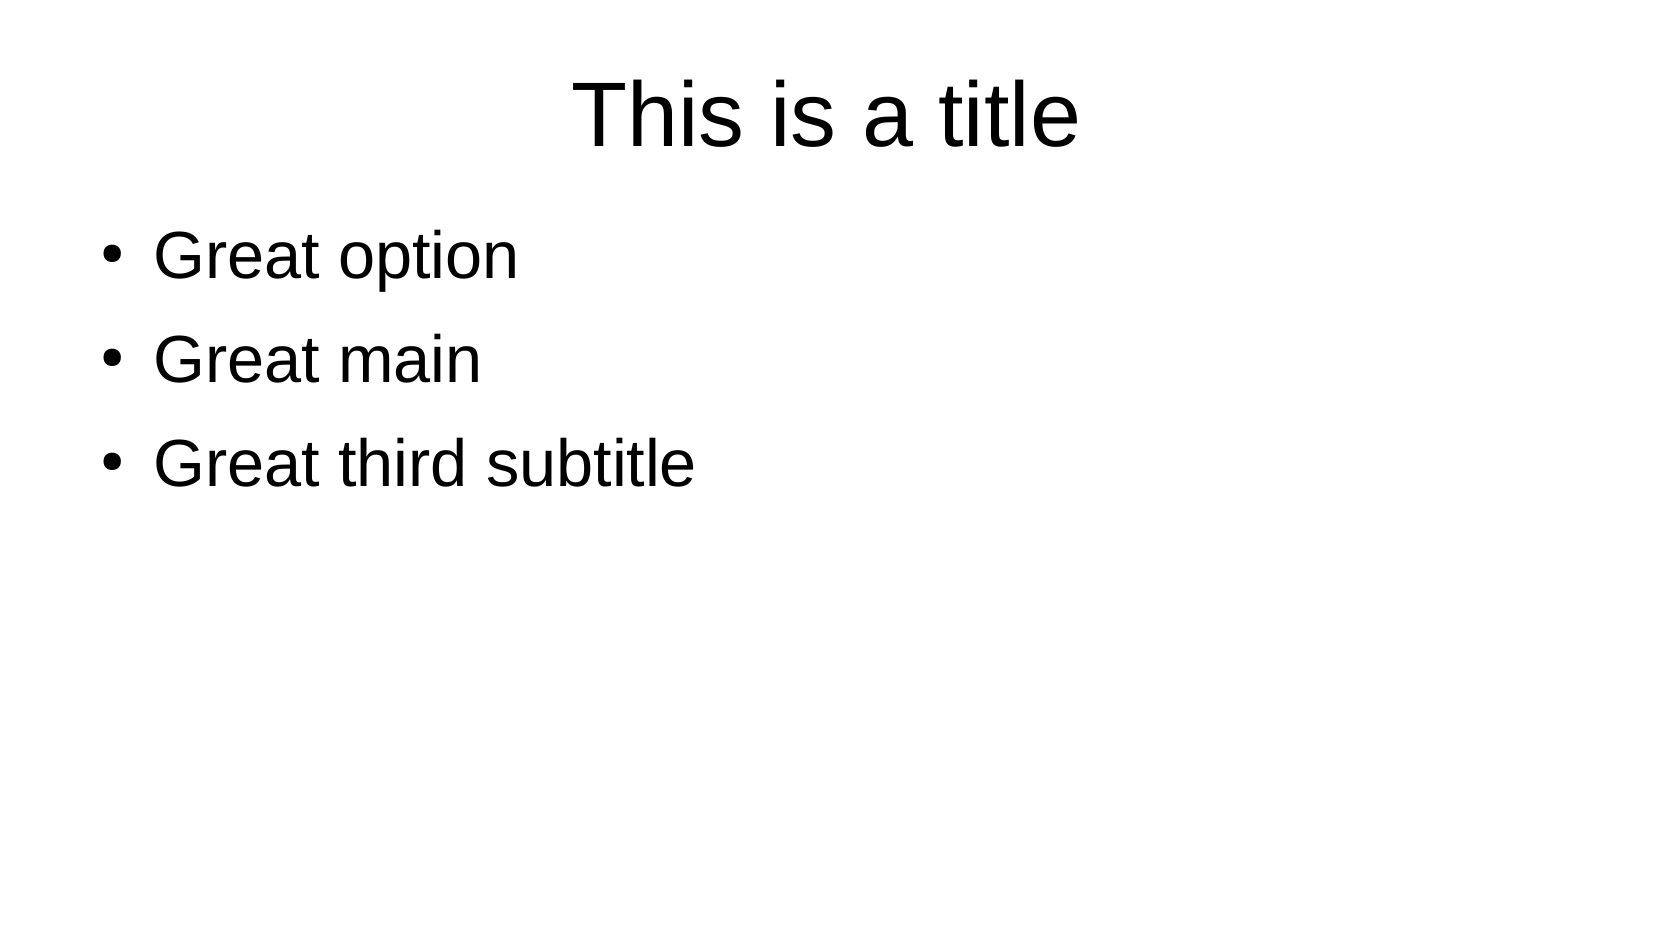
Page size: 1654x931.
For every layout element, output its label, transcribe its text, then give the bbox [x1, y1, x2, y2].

list Great option Great main Great third subtitle [82, 217, 1571, 758]
title This is a title [82, 37, 1571, 193]
